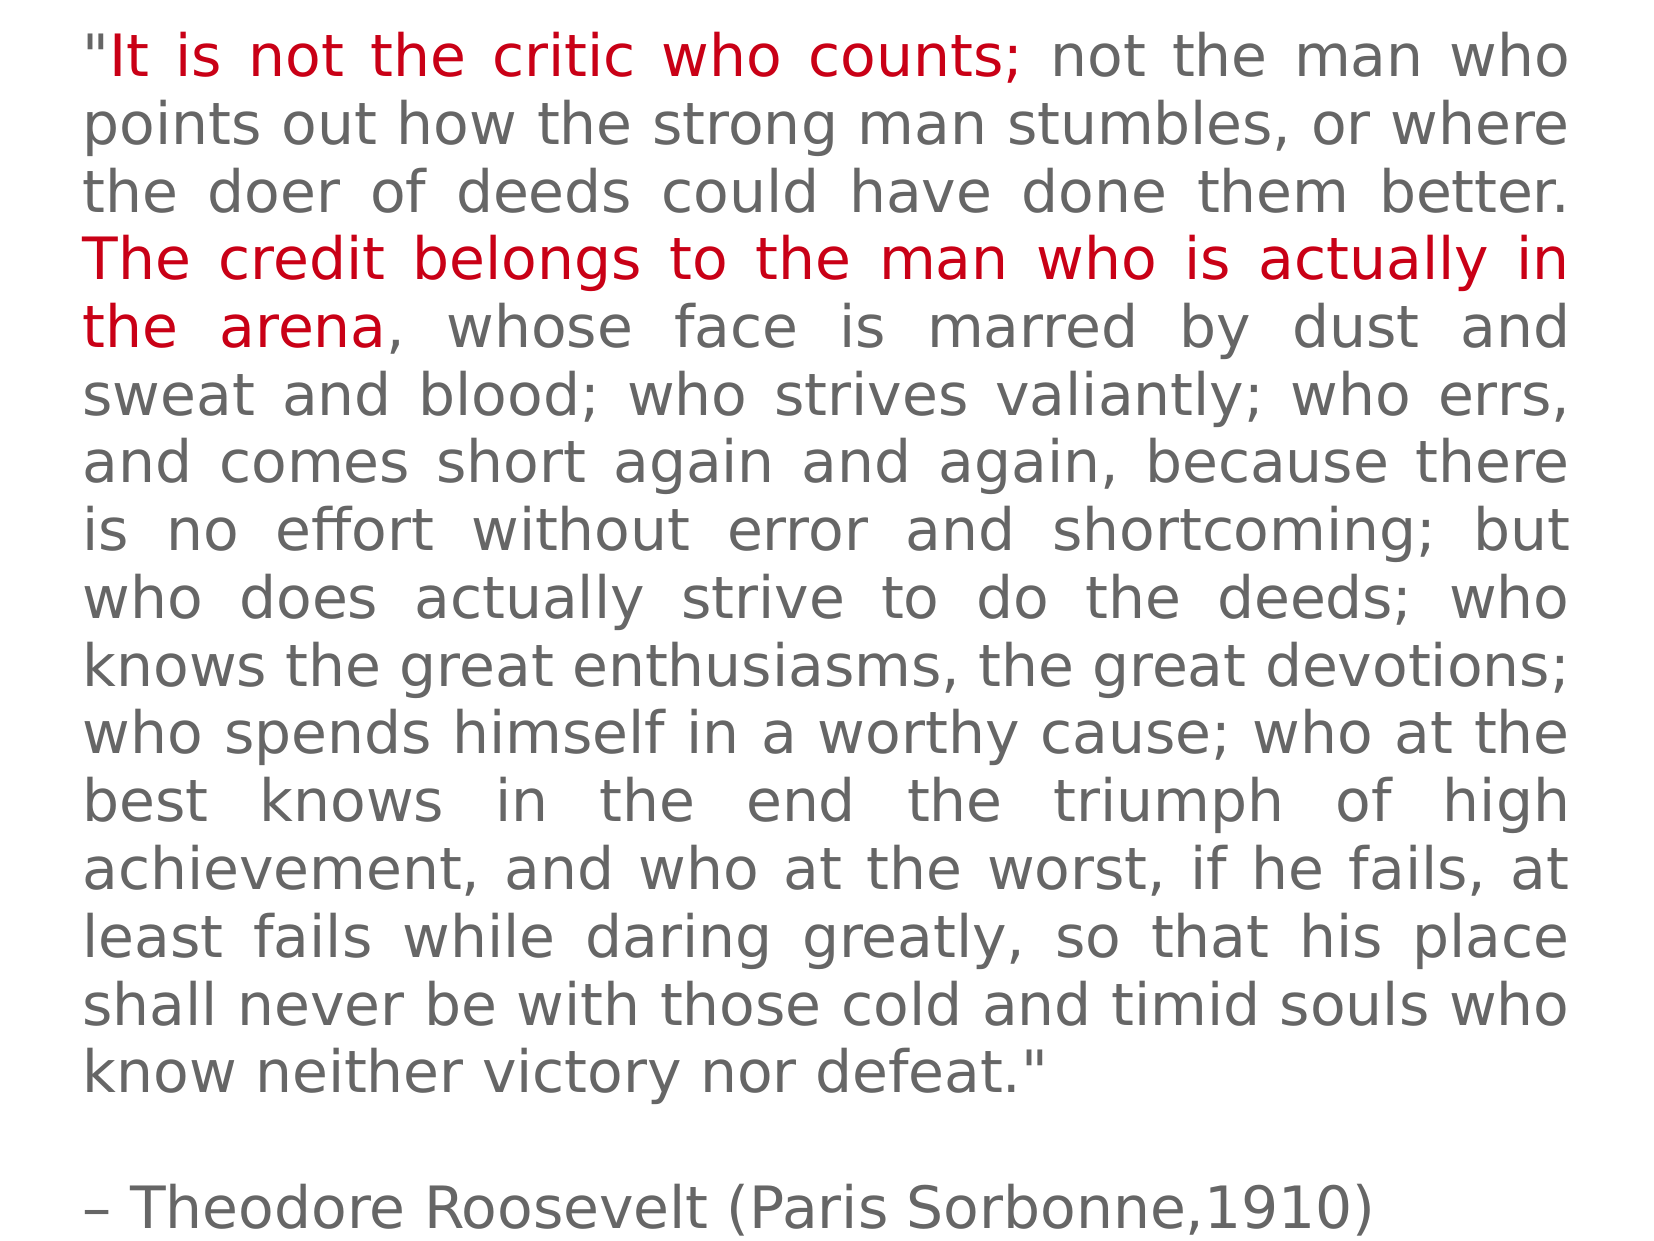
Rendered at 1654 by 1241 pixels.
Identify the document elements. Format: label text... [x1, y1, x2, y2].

subtitle "It is not the critic who counts; not the man who points out how the strong man stumbles, or where the doer of deeds could have done them better. The credit belongs to the man who is actually in the arena, whose face is marred by dust and sweat and blood; who strives valiantly; who errs, and comes short again and again, because there is no effort without error and shortcoming; but who does actually strive to do the deeds; who knows the great enthusiasms, the great devotions; who spends himself in a worthy cause; who at the best knows in the end the triumph of high achievement, and who at the worst, if he fails, at least fails while daring greatly, so that his place shall never be with those cold and timid souls who know neither victory nor defeat." – Theodore Roosevelt (Paris Sorbonne,1910) [82, 19, 1571, 1241]
